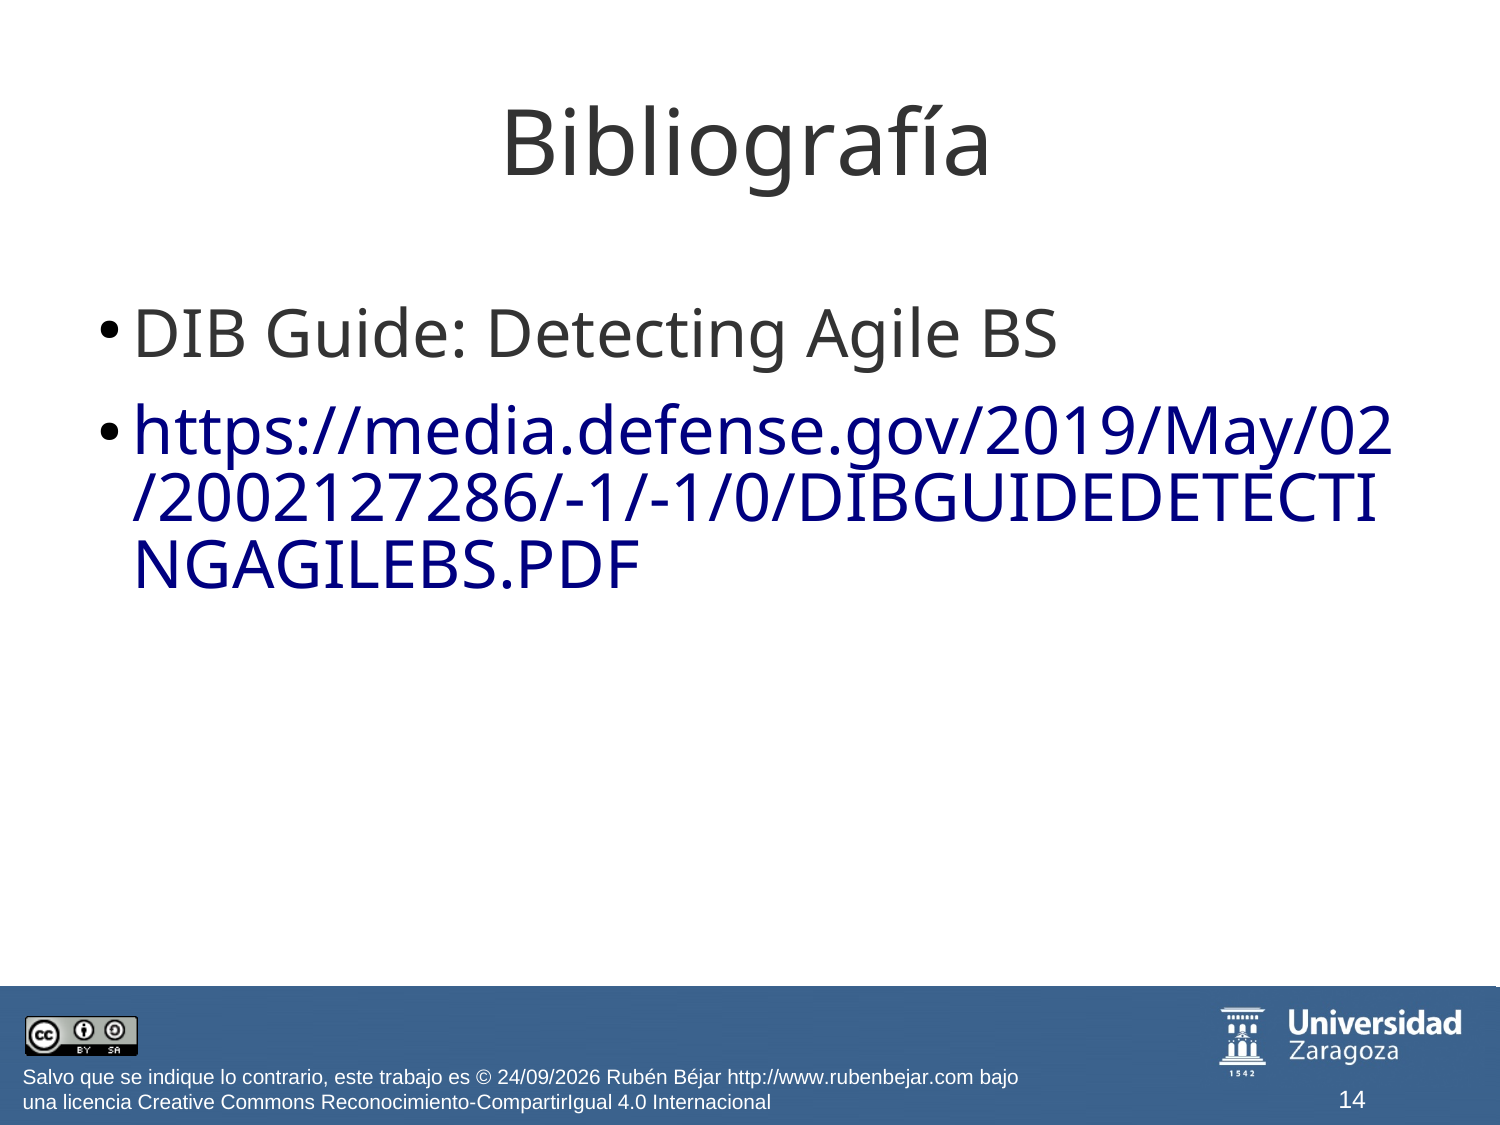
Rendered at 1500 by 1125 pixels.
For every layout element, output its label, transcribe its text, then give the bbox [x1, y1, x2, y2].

list DIB Guide: Detecting Agile BS https://media.defense.gov/2019/May/02/2002127286/-1/-1/0/DIBGUIDEDETECTINGAGILEBS.PDF [82, 283, 1418, 936]
picture [0, 986, 1500, 1125]
title Bibliografía [74, 21, 1420, 257]
